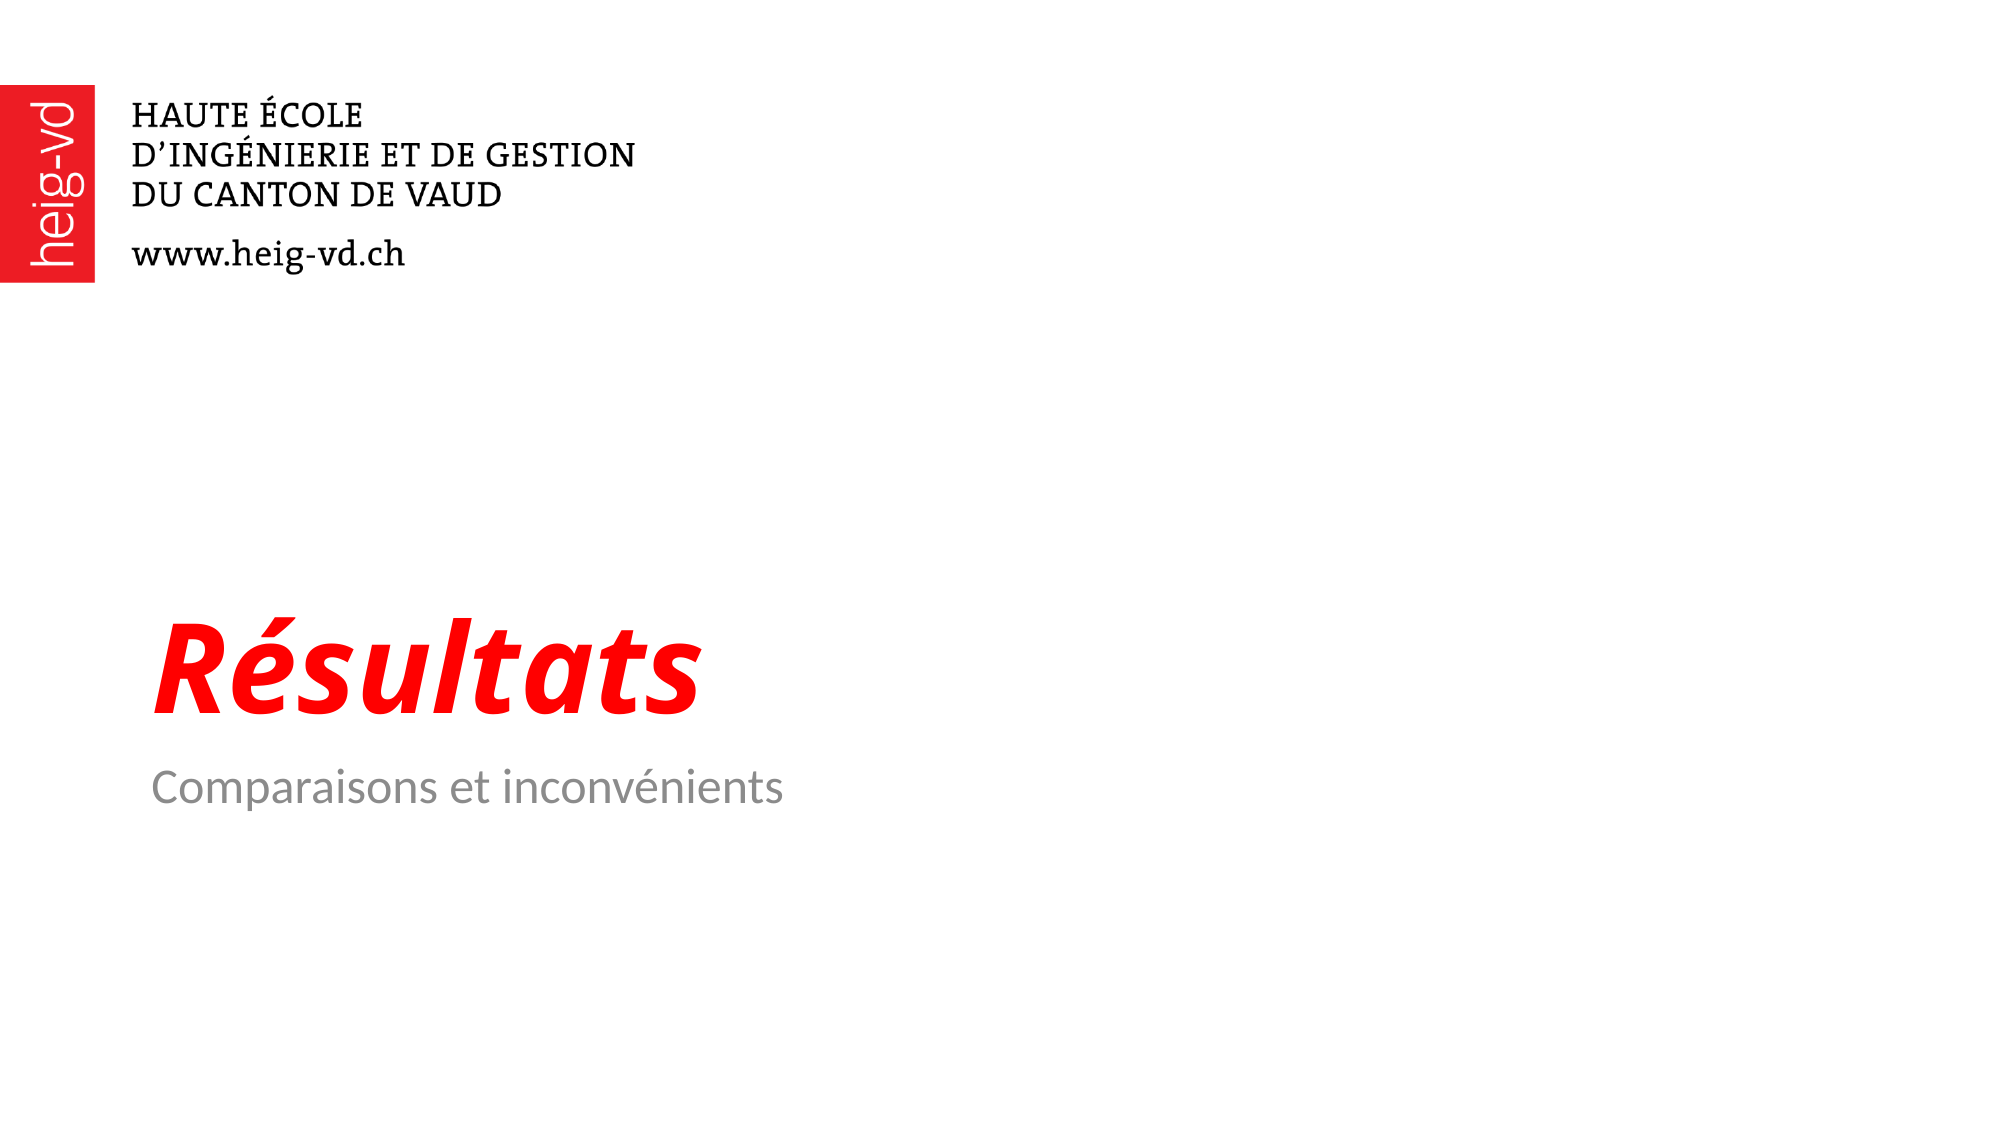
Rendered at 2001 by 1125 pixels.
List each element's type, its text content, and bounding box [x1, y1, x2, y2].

picture [0, 85, 654, 283]
list Comparaisons et inconvénients [136, 752, 1862, 999]
title Résultats [136, 280, 1862, 749]
